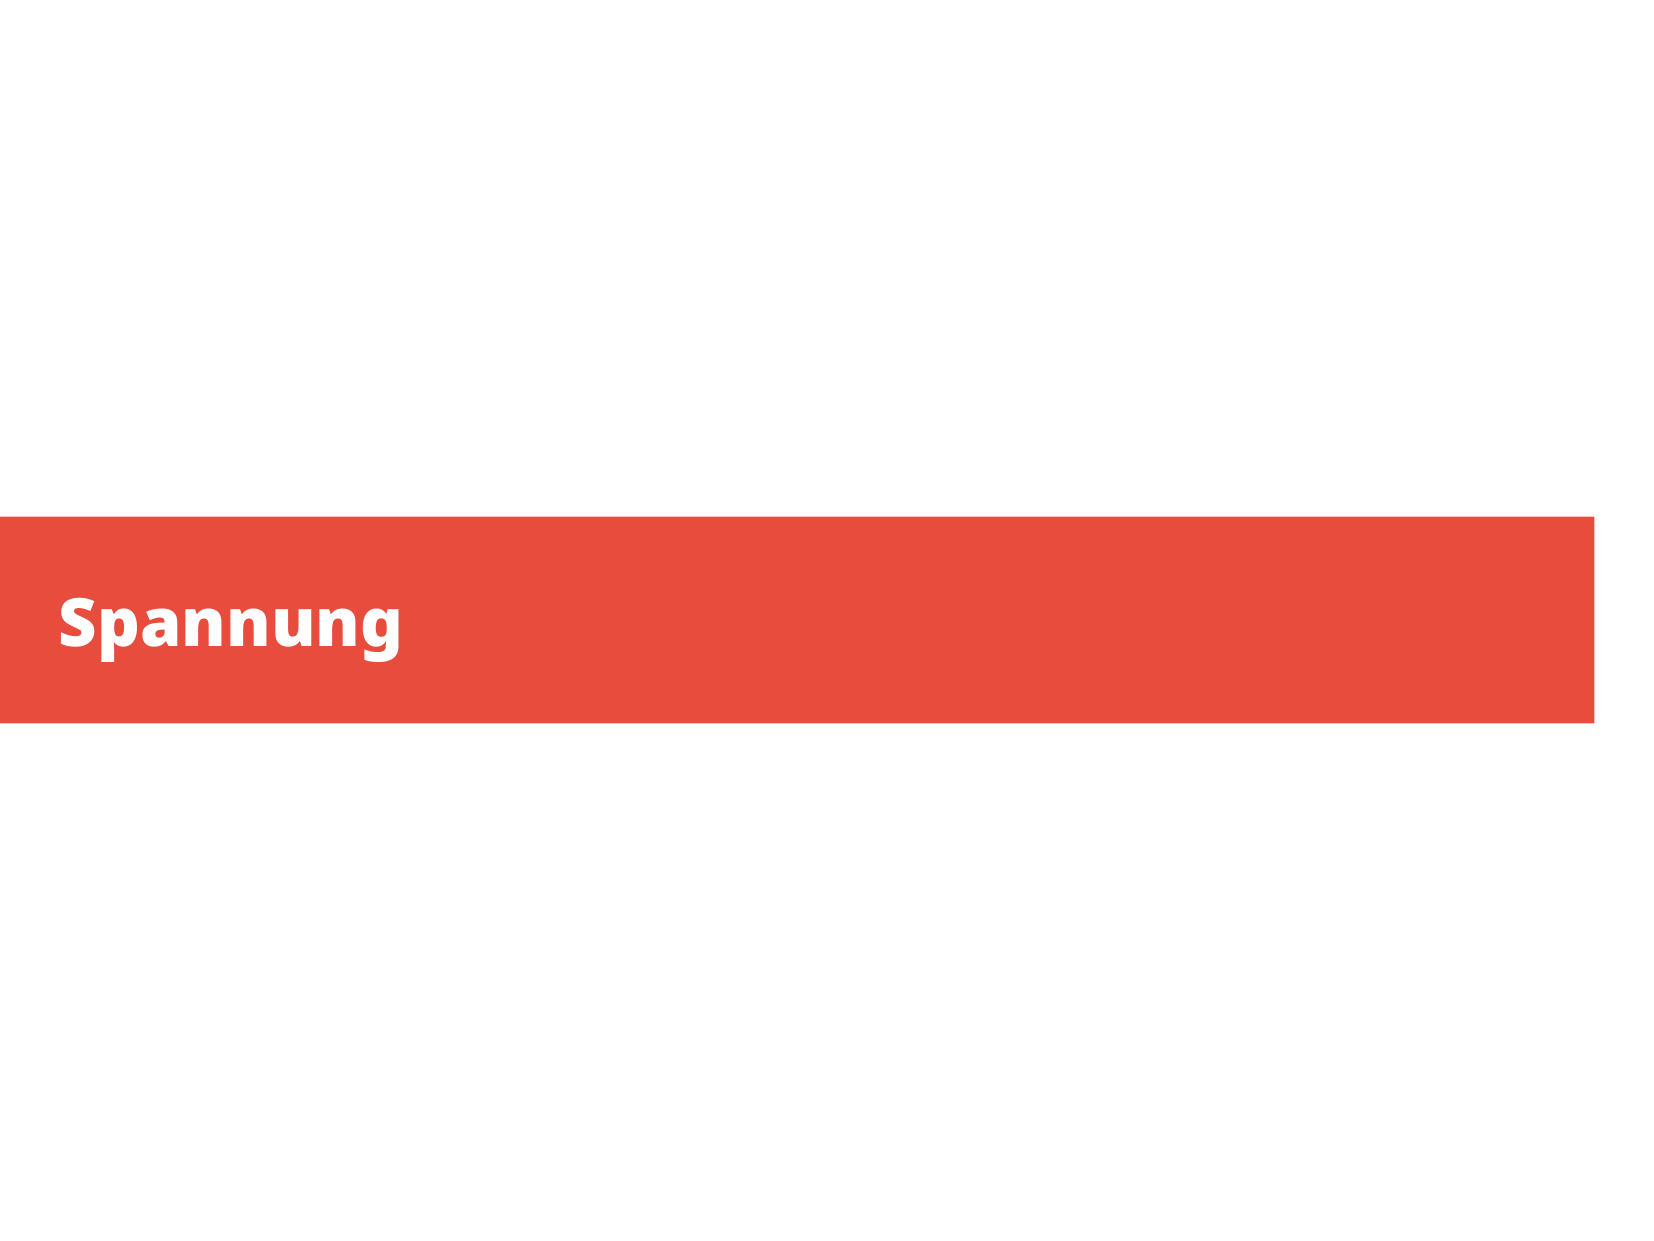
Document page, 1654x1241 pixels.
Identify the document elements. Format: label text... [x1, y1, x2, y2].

title Spannung [59, 546, 1595, 694]
